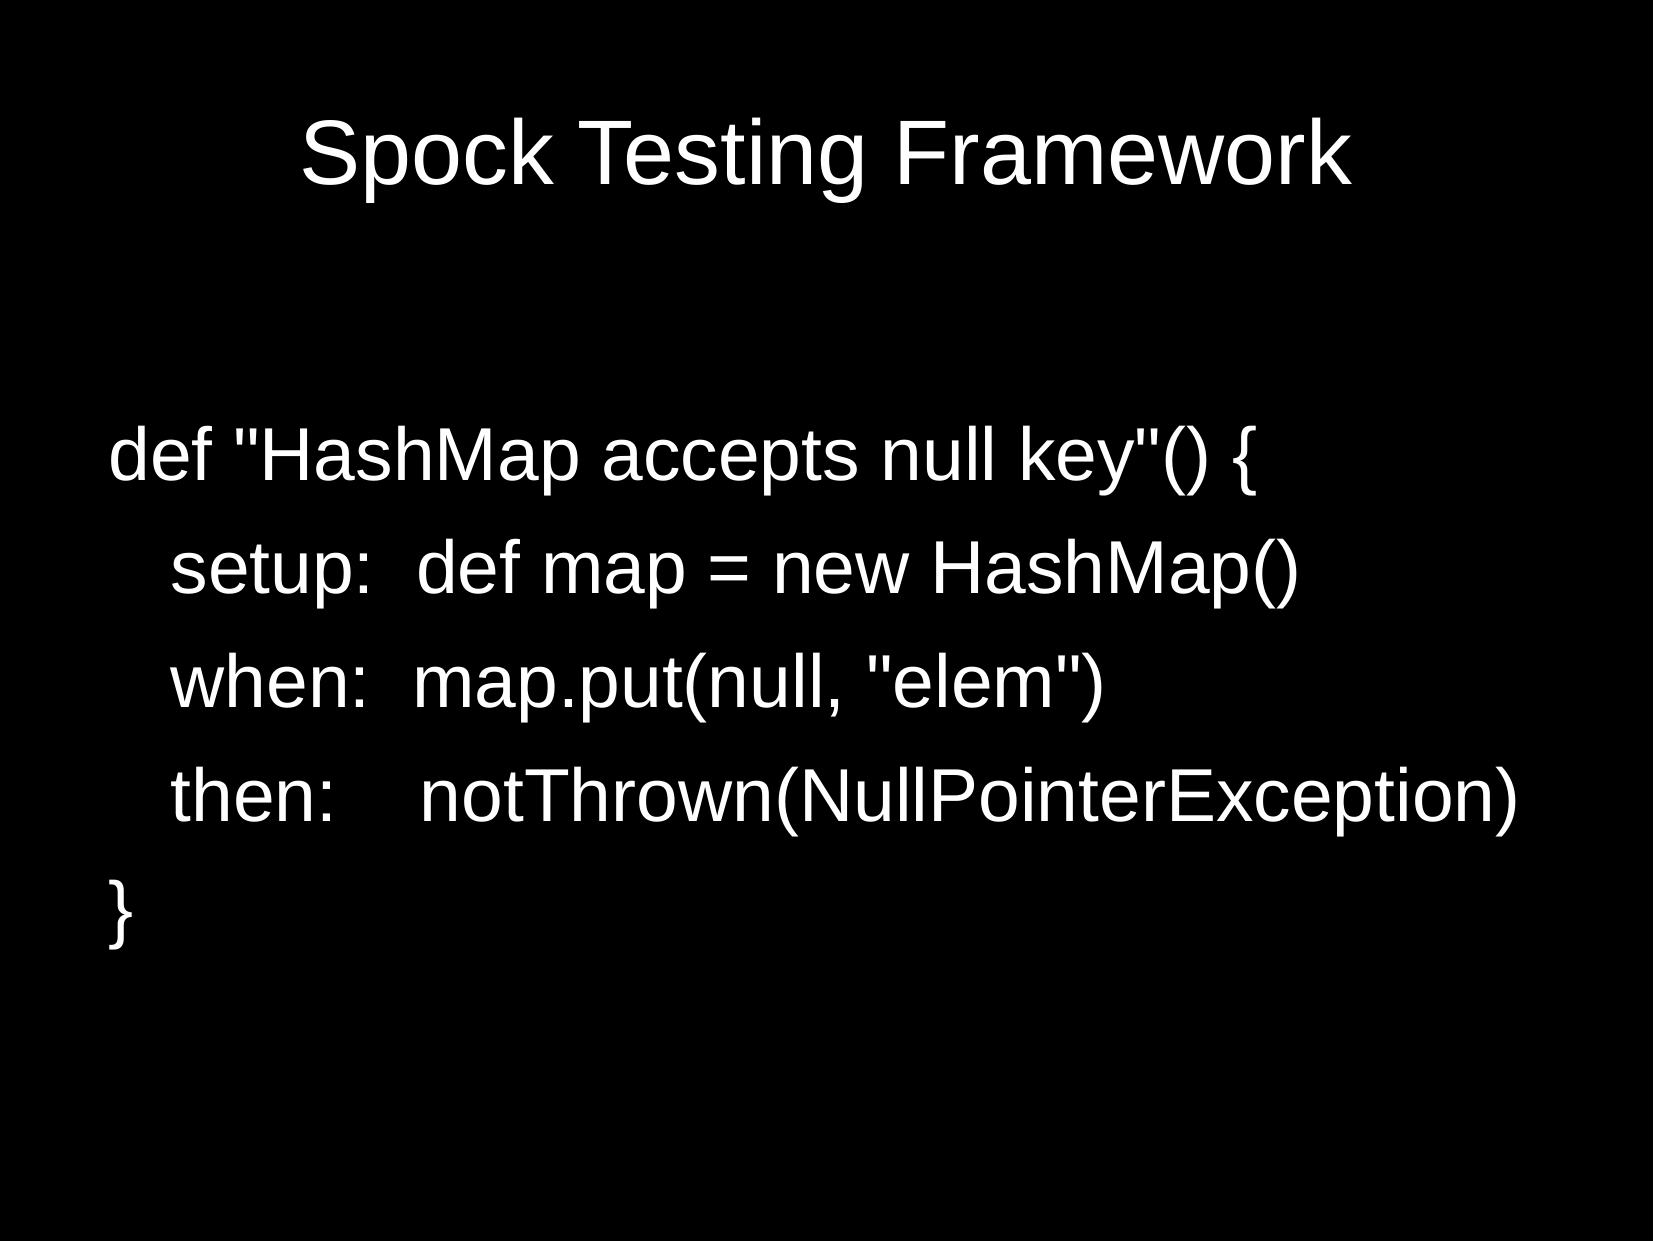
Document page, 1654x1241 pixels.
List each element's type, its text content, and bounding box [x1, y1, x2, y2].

list def "HashMap accepts null key"() { setup: def map = new HashMap() when: map.put(null, "elem") then: notThrown(NullPointerException) } [37, 412, 1613, 1088]
title Spock Testing Framework [82, 56, 1571, 250]
